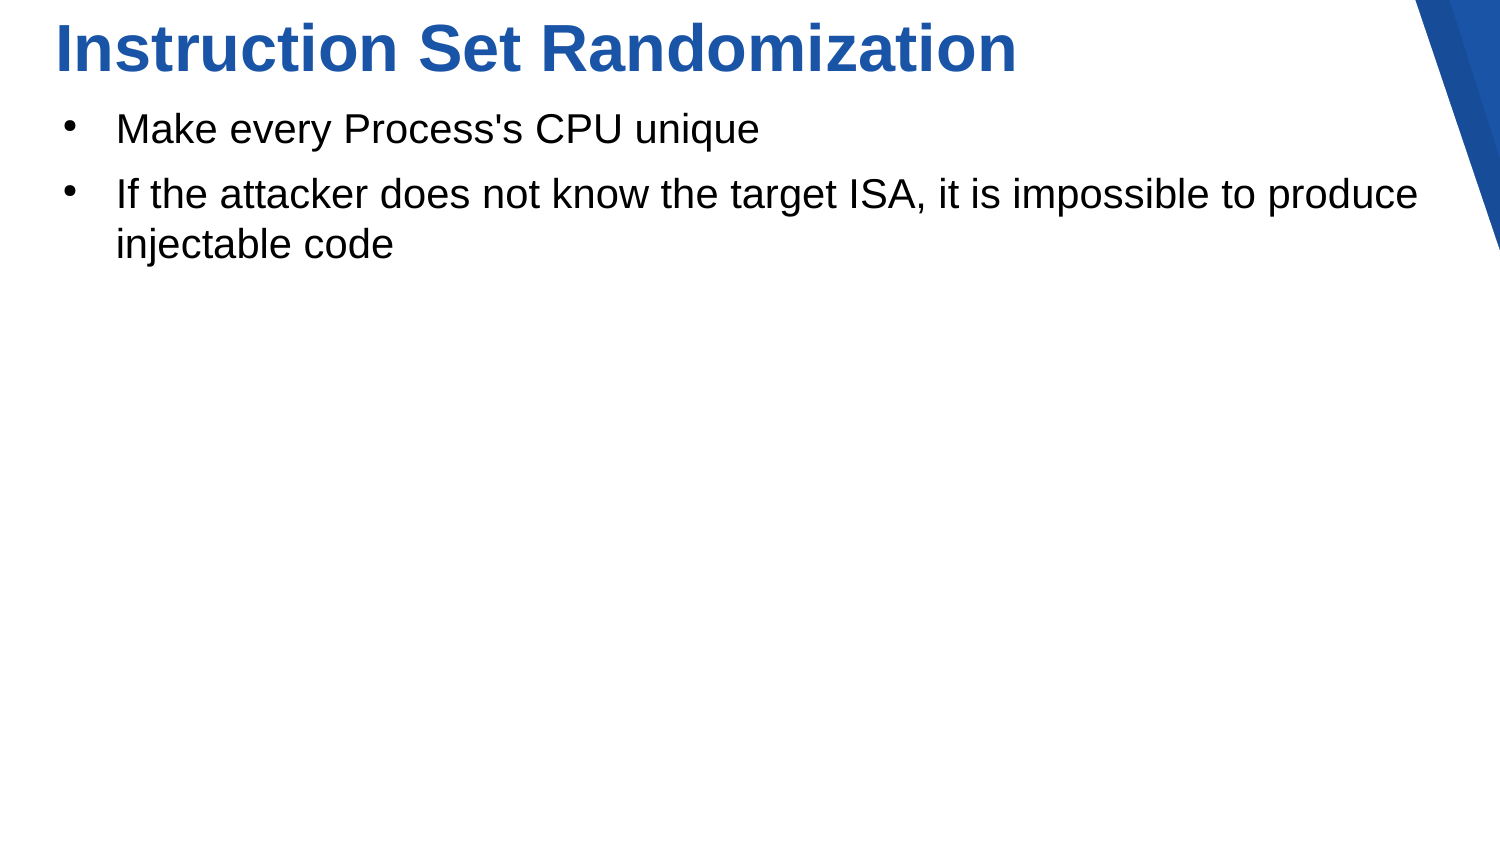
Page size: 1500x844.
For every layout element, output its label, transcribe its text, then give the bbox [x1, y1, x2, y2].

list Make every Process's CPU unique If the attacker does not know the target ISA, it is impossible to produce injectable code [30, 87, 1486, 526]
title Instruction Set Randomization [40, 32, 1366, 87]
